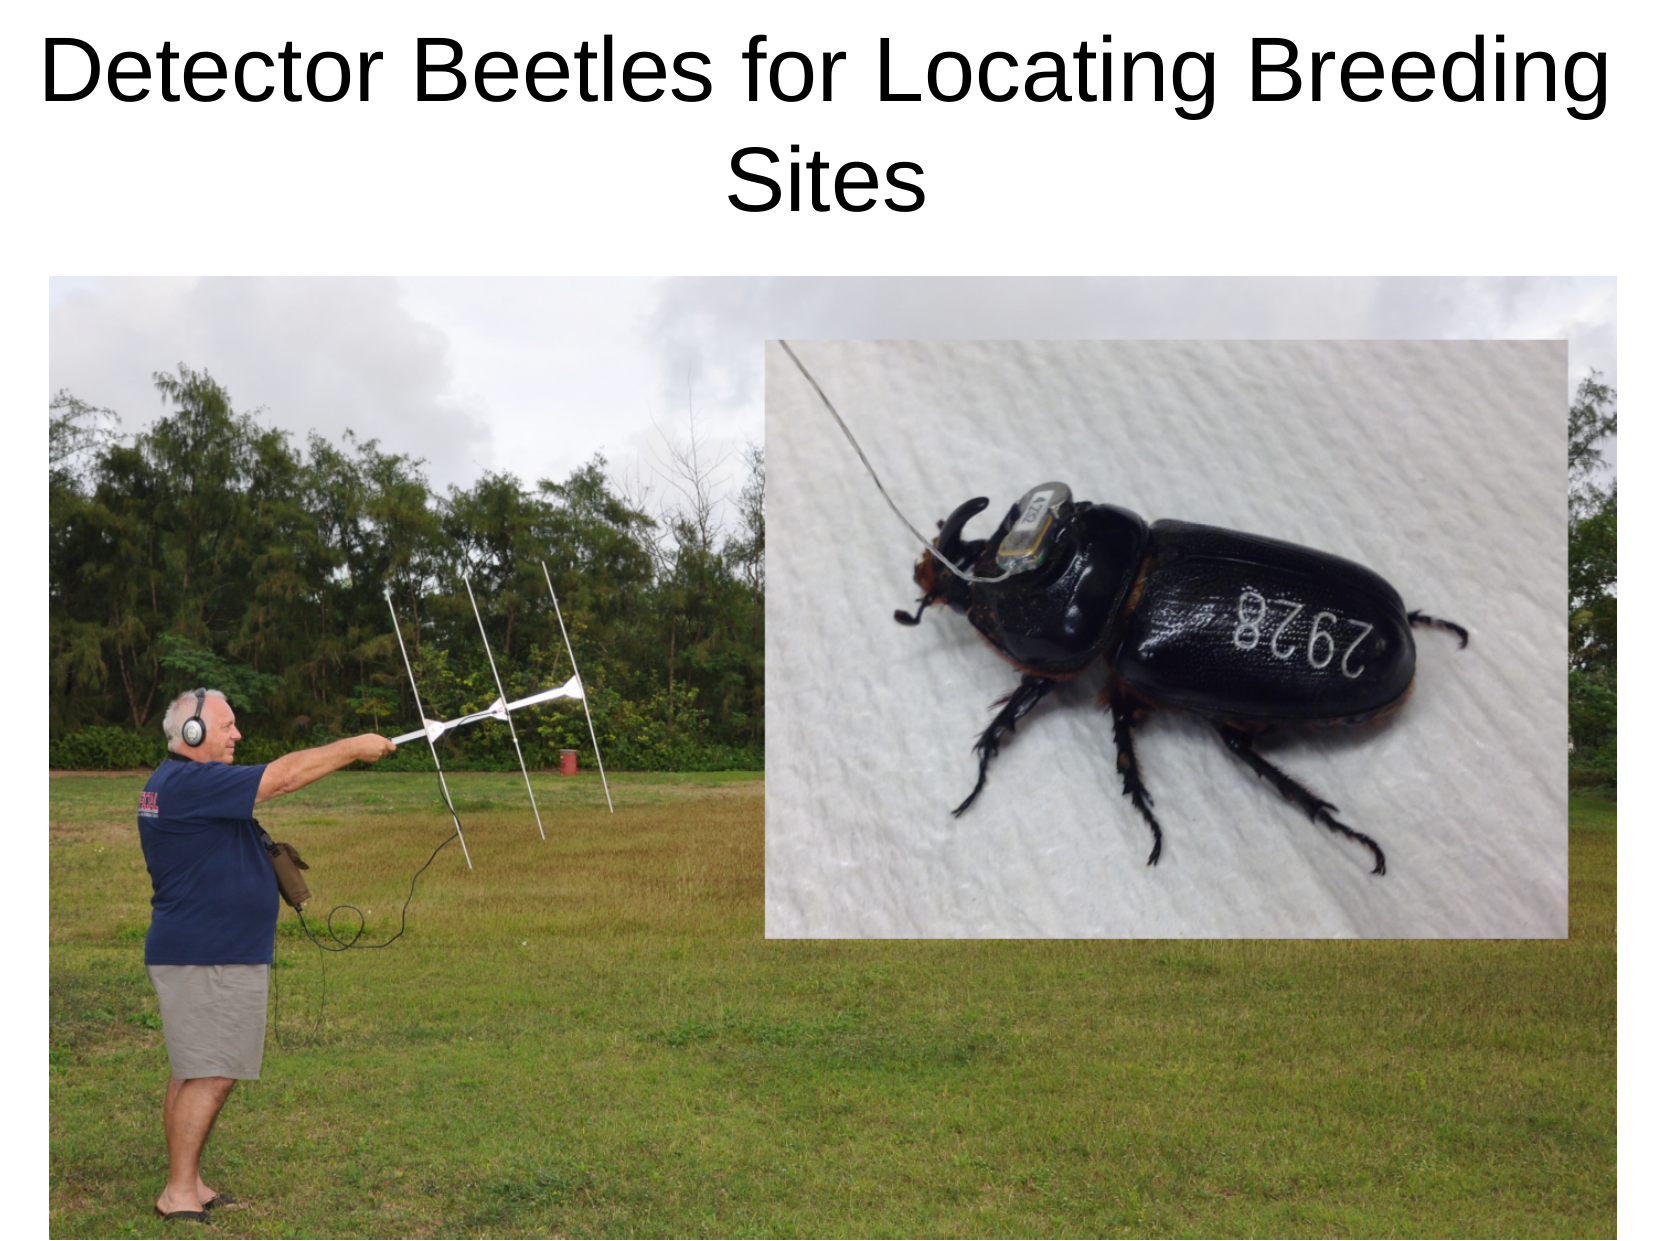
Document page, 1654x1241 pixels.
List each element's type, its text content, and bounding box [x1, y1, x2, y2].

picture [49, 276, 1617, 1240]
text_box Detector Beetles for Locating Breeding Sites [0, 2, 1653, 246]
